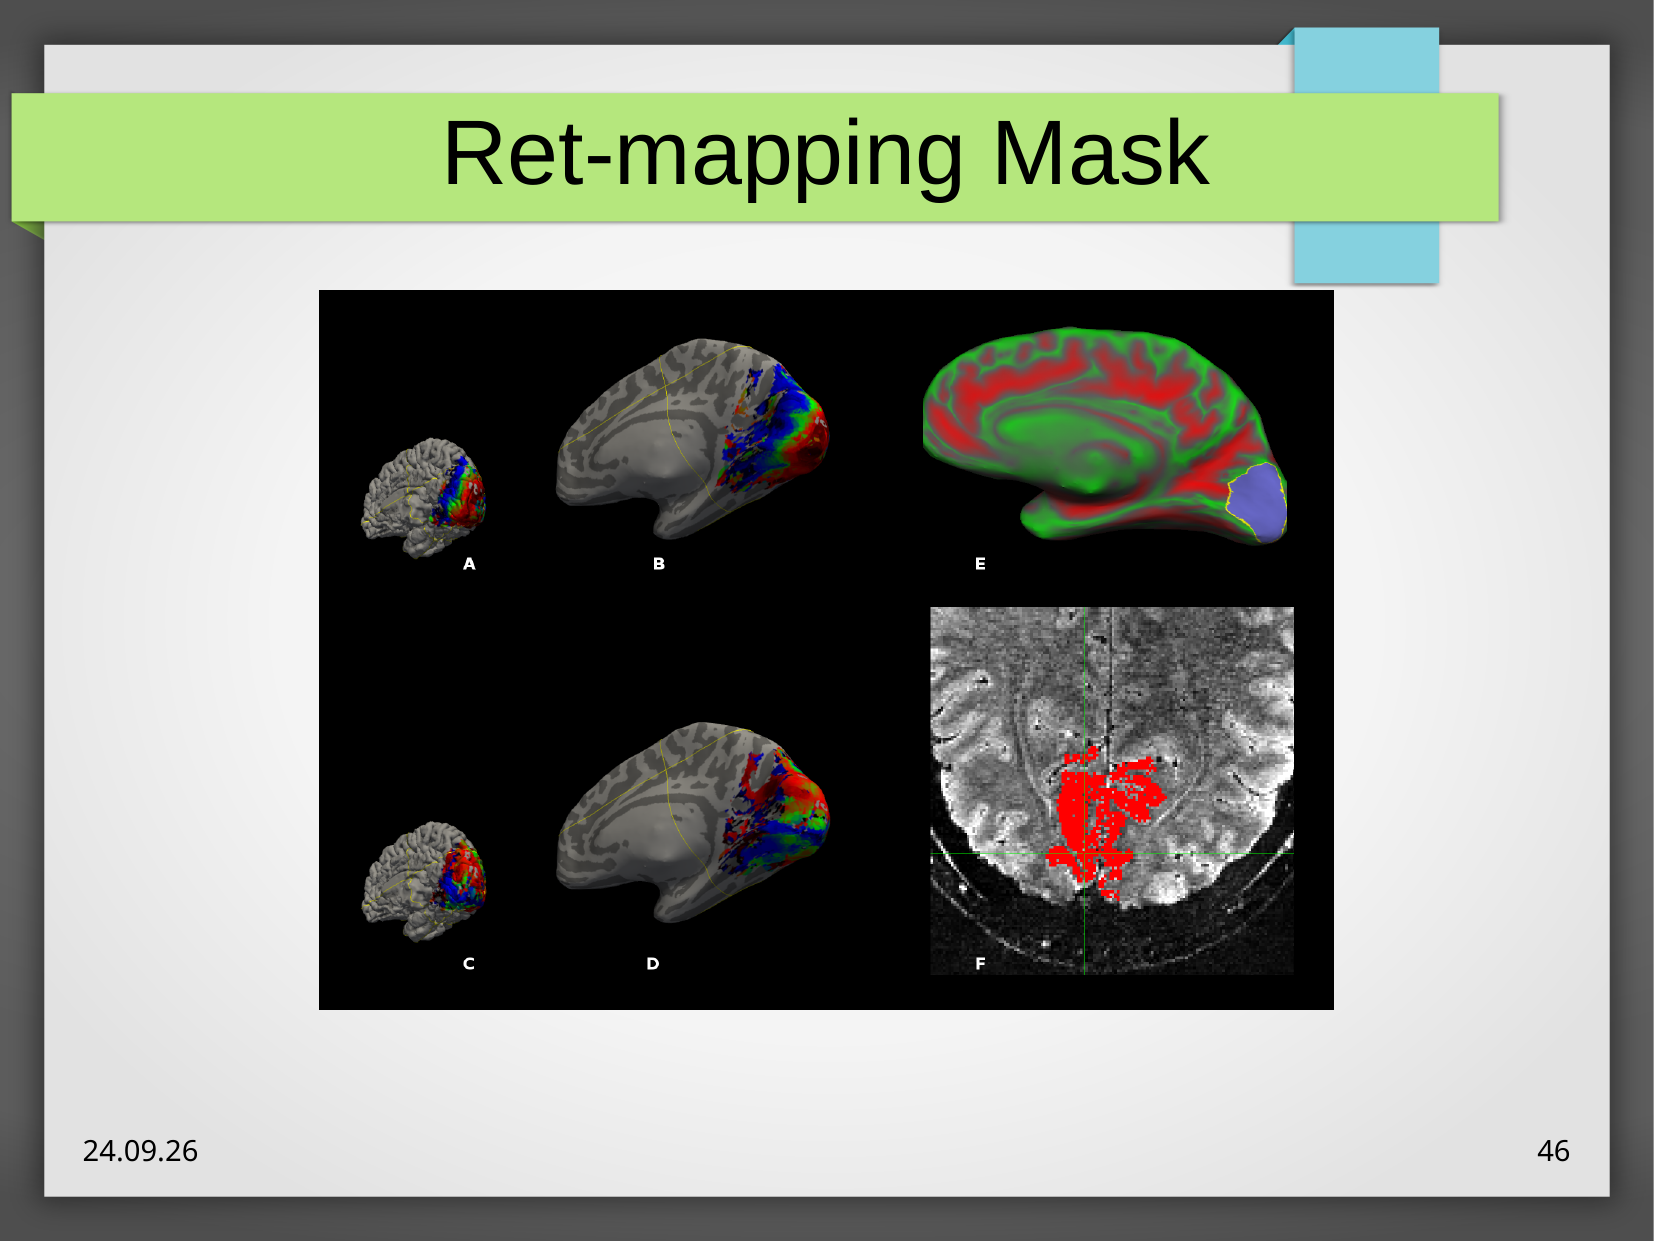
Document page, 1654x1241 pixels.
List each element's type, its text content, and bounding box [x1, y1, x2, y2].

title Ret-mapping Mask [82, 49, 1571, 257]
picture [0, 0, 1654, 1241]
